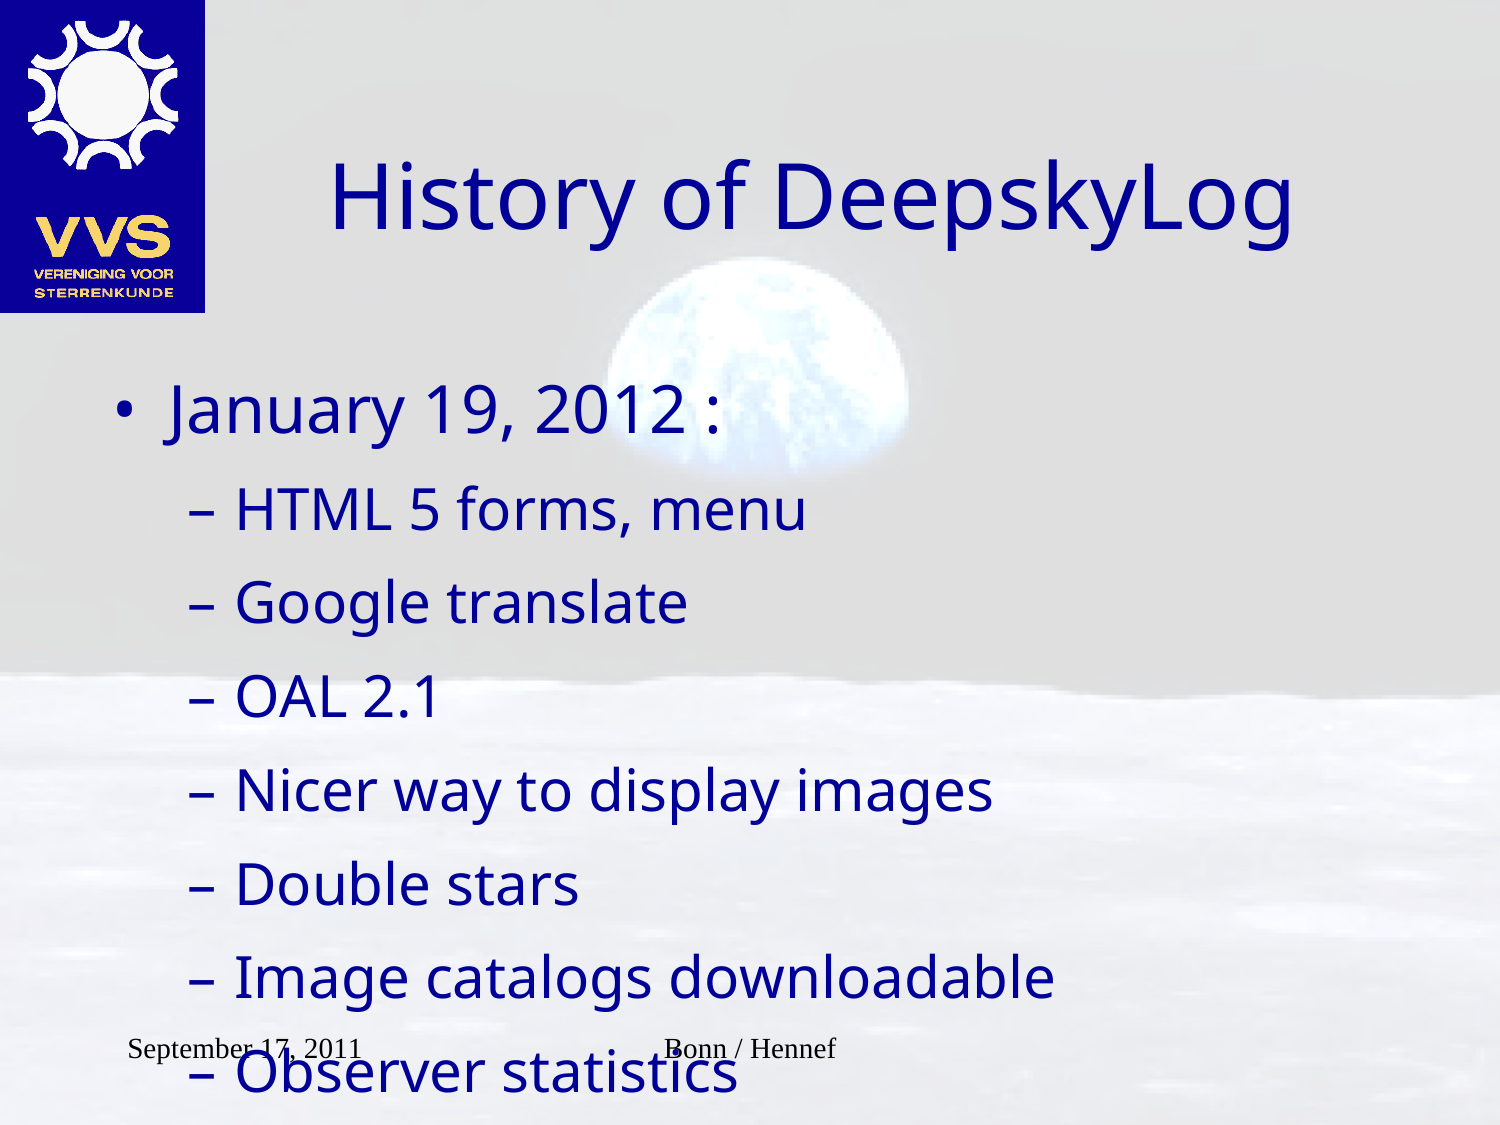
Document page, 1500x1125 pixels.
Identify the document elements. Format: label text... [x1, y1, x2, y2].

picture [0, 0, 205, 313]
title History of DeepskyLog [237, 76, 1388, 312]
list January 19, 2012 : HTML 5 forms, menu Google translate OAL 2.1 Nicer way to display images Double stars Image catalogs downloadable Observer statistics Deep-sky atlas [112, 362, 1388, 1105]
